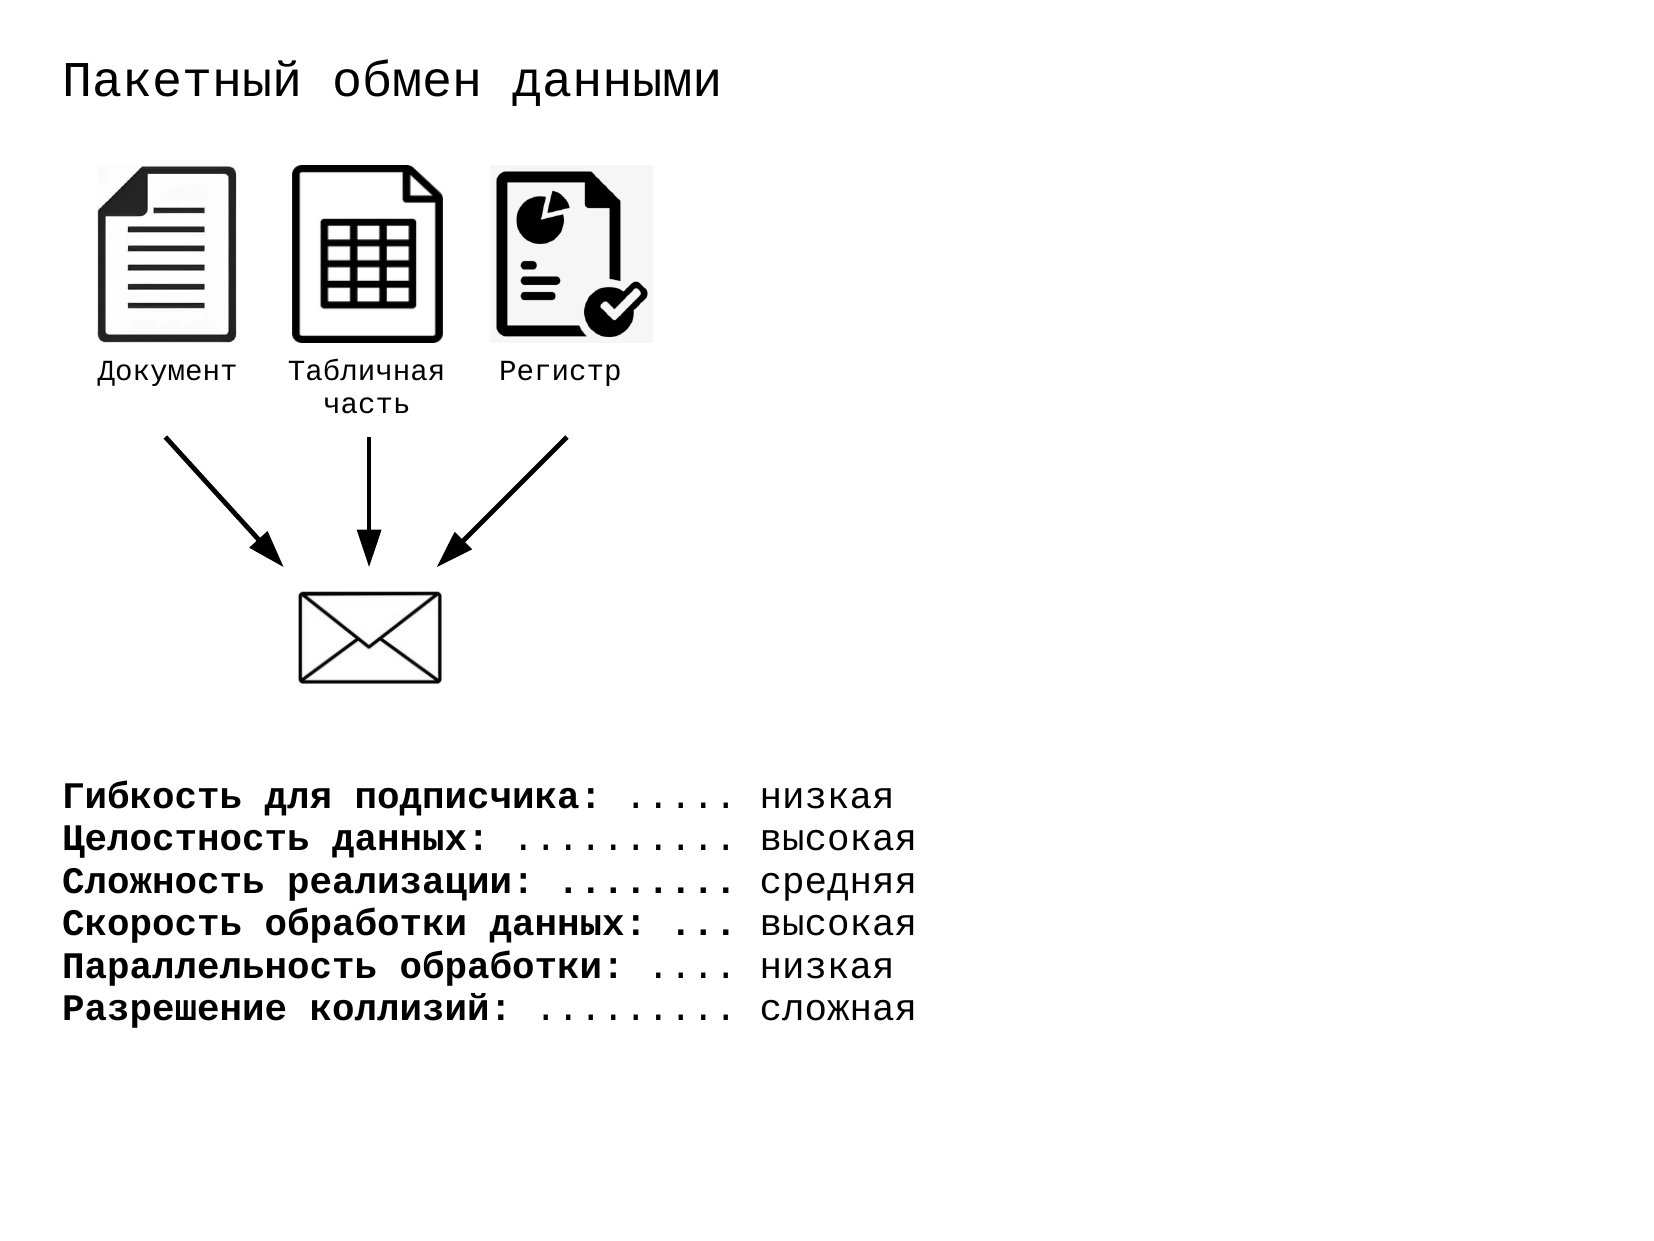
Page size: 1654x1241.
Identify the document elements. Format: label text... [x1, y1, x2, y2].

picture [490, 165, 653, 343]
text_box Регистр [484, 348, 637, 397]
text_box Табличная часть [273, 348, 461, 430]
picture [97, 165, 237, 343]
text_box Гибкость для подписчика: ..... низкая Целостность данных: .......... высокая Сложность реализации: ........ средняя Скорость обработки данных: ... высокая Параллельность обработки: .... низкая Разрешение коллизий: ......... сложная [47, 769, 932, 1040]
picture [297, 590, 443, 686]
text_box Документ [82, 348, 253, 397]
text_box Пакетный обмен данными [47, 47, 917, 119]
picture [292, 165, 443, 343]
